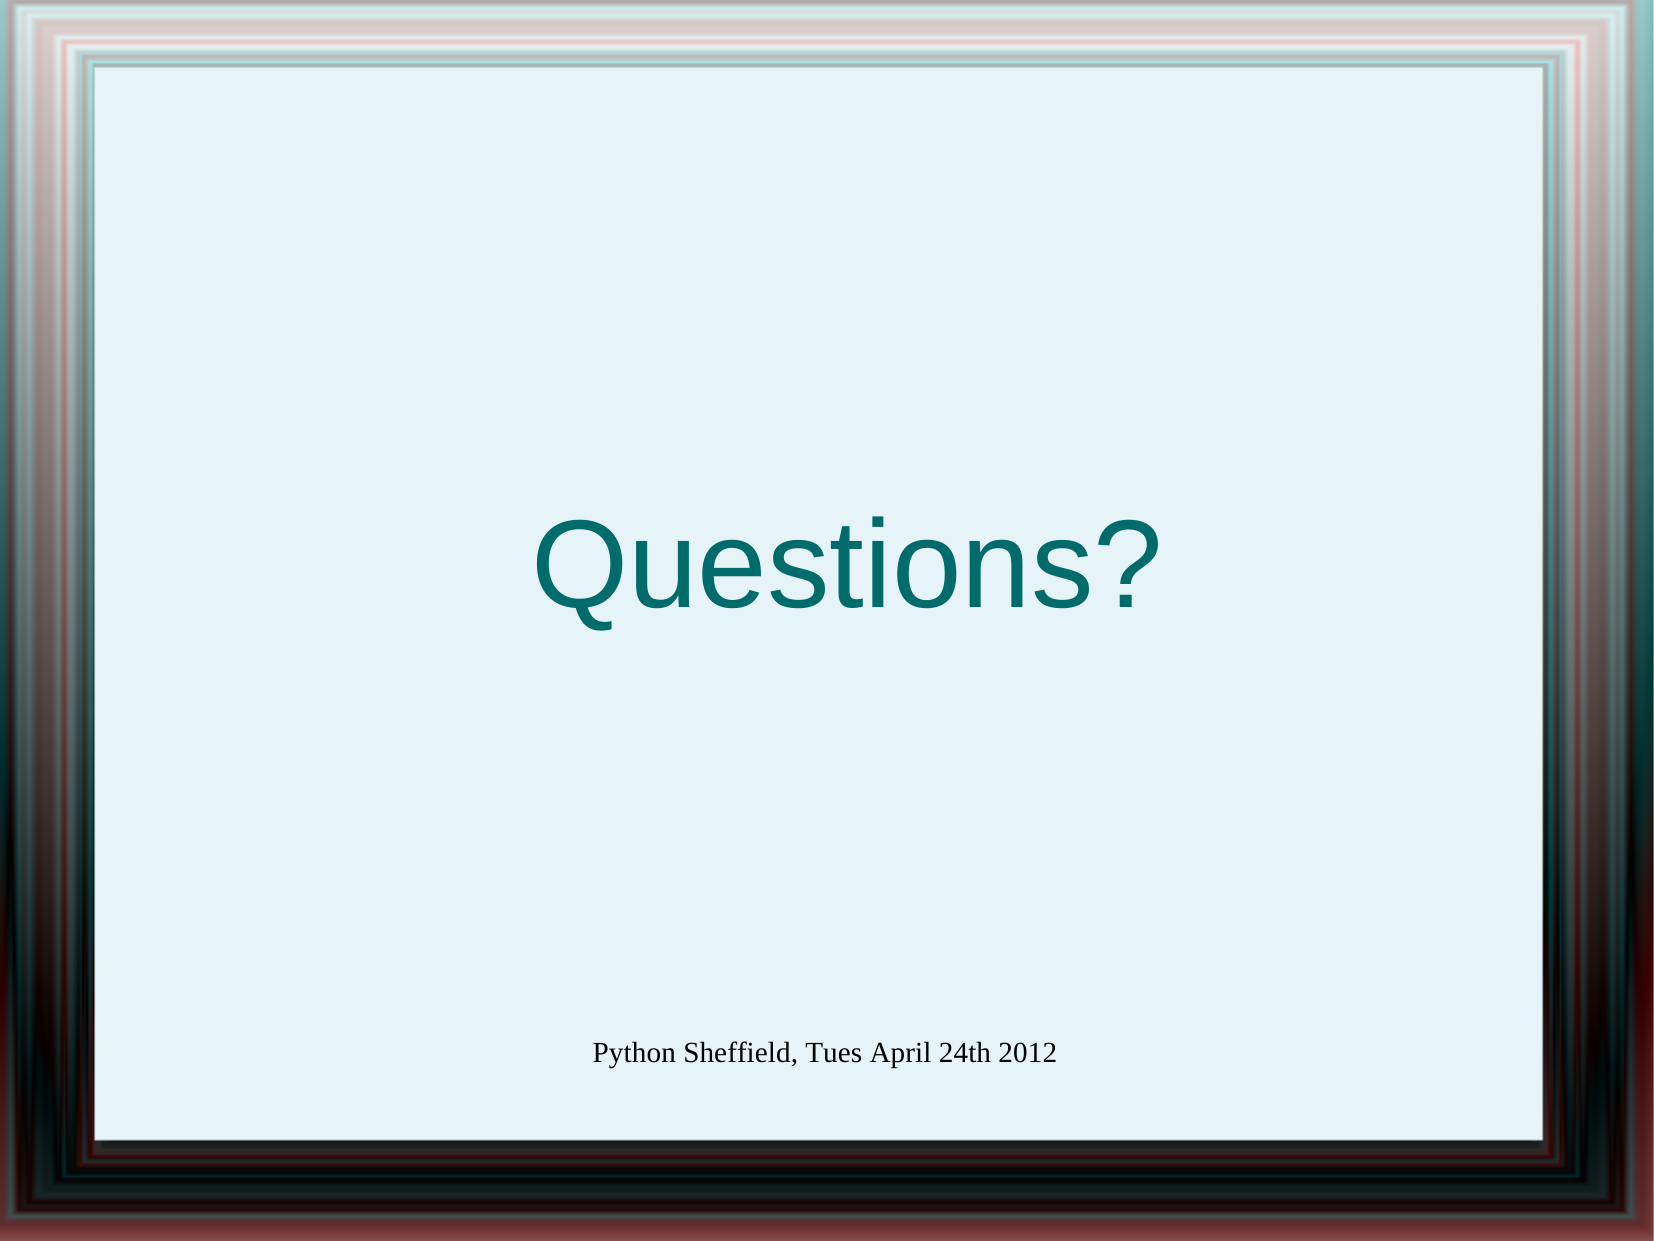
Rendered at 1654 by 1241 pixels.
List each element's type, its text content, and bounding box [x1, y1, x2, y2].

list Questions? [118, 324, 1506, 1144]
picture [0, 0, 1654, 1241]
